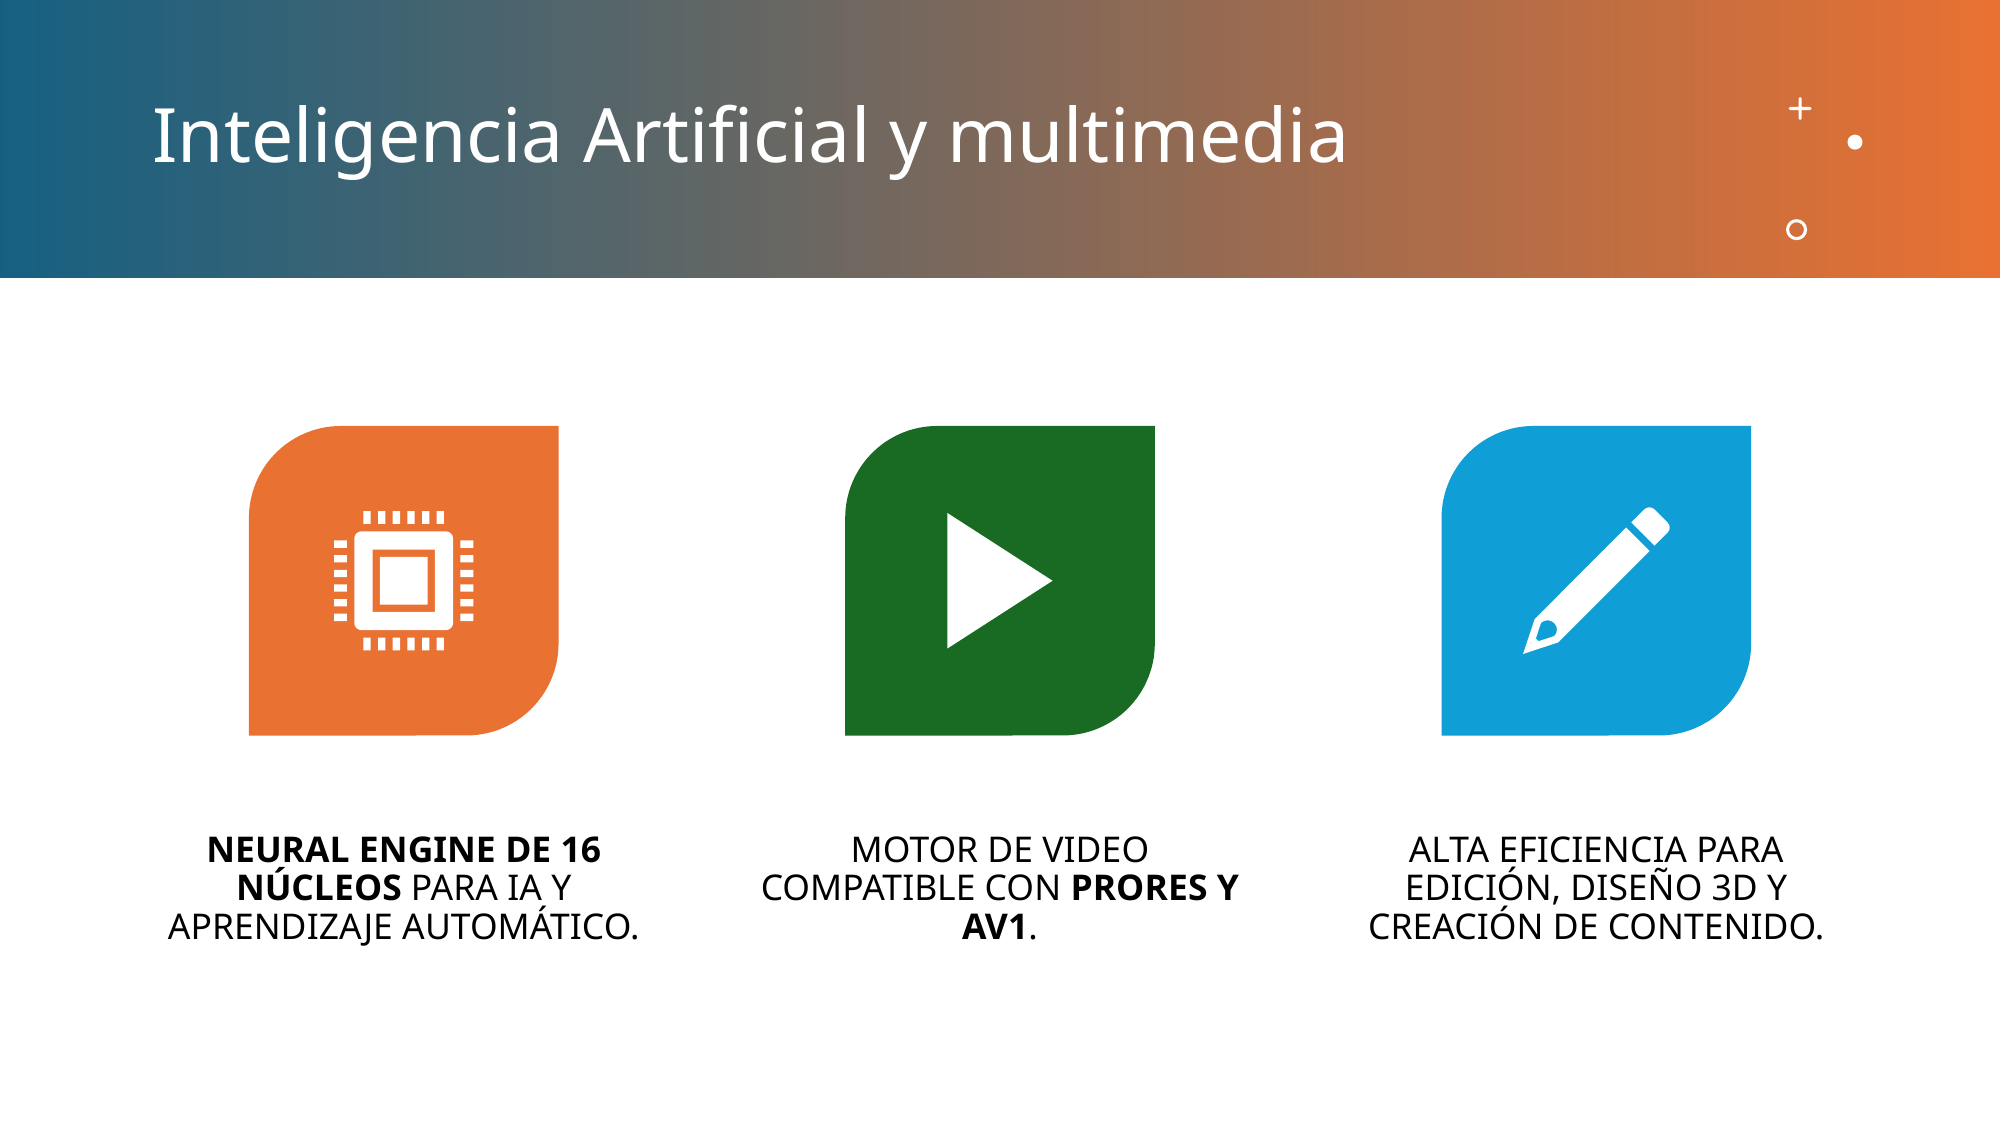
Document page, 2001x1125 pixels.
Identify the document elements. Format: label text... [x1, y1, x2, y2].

text_box Alta eficiencia para edición, diseño 3D y creación de contenido. [1342, 831, 1851, 951]
text_box [248, 425, 559, 736]
text_box [845, 425, 1155, 736]
text_box Neural Engine de 16 núcleos para IA y aprendizaje automático. [149, 831, 658, 951]
text_box [0, 0, 2000, 277]
text_box Motor de video compatible con ProRes y AV1. [746, 831, 1254, 951]
title Inteligencia Artificial y multimedia [137, 49, 1750, 229]
text_box [1441, 425, 1752, 736]
